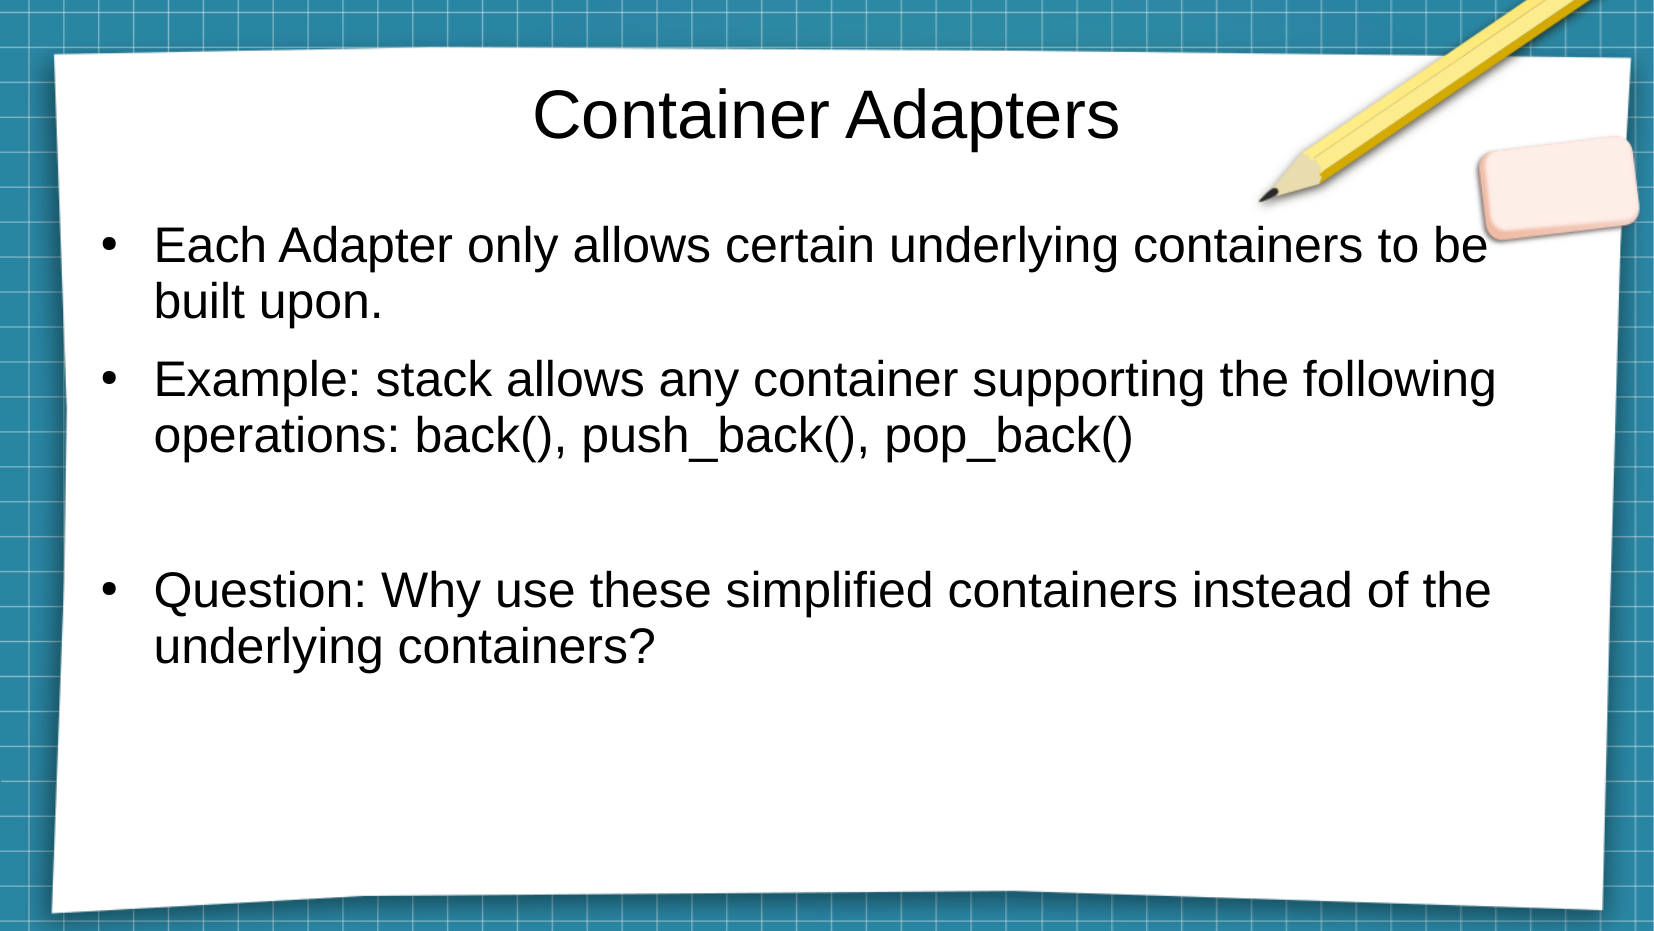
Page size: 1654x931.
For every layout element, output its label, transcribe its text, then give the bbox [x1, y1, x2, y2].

title Container Adapters [82, 37, 1571, 193]
picture [0, 0, 1654, 931]
list Each Adapter only allows certain underlying containers to be built upon. Example: stack allows any container supporting the following operations: back(), push_back(), pop_back() Question: Why use these simplified containers instead of the underlying containers? [82, 217, 1571, 758]
